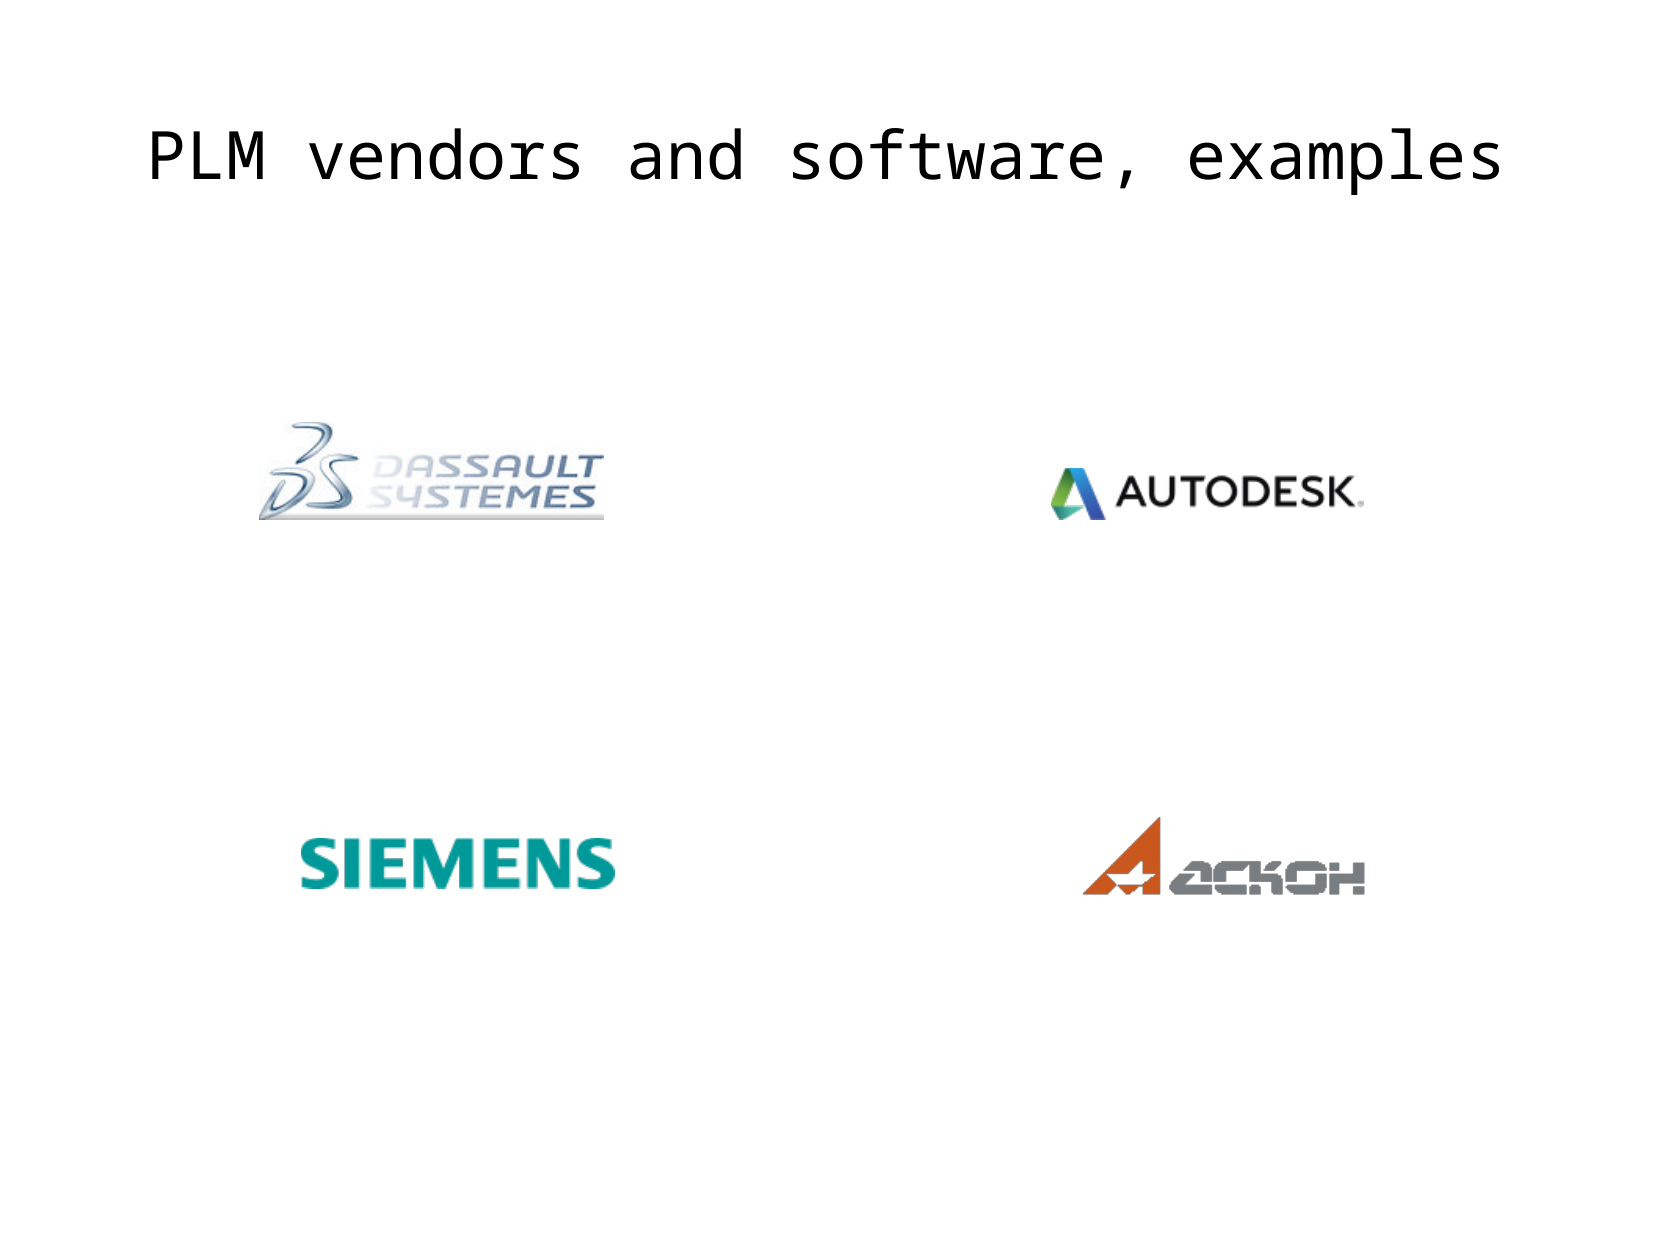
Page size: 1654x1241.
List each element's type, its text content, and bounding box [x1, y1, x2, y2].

picture [301, 838, 615, 889]
picture [259, 422, 604, 520]
picture [1051, 468, 1364, 520]
title PLM vendors and software, examples [82, 49, 1571, 257]
picture [1074, 808, 1388, 934]
